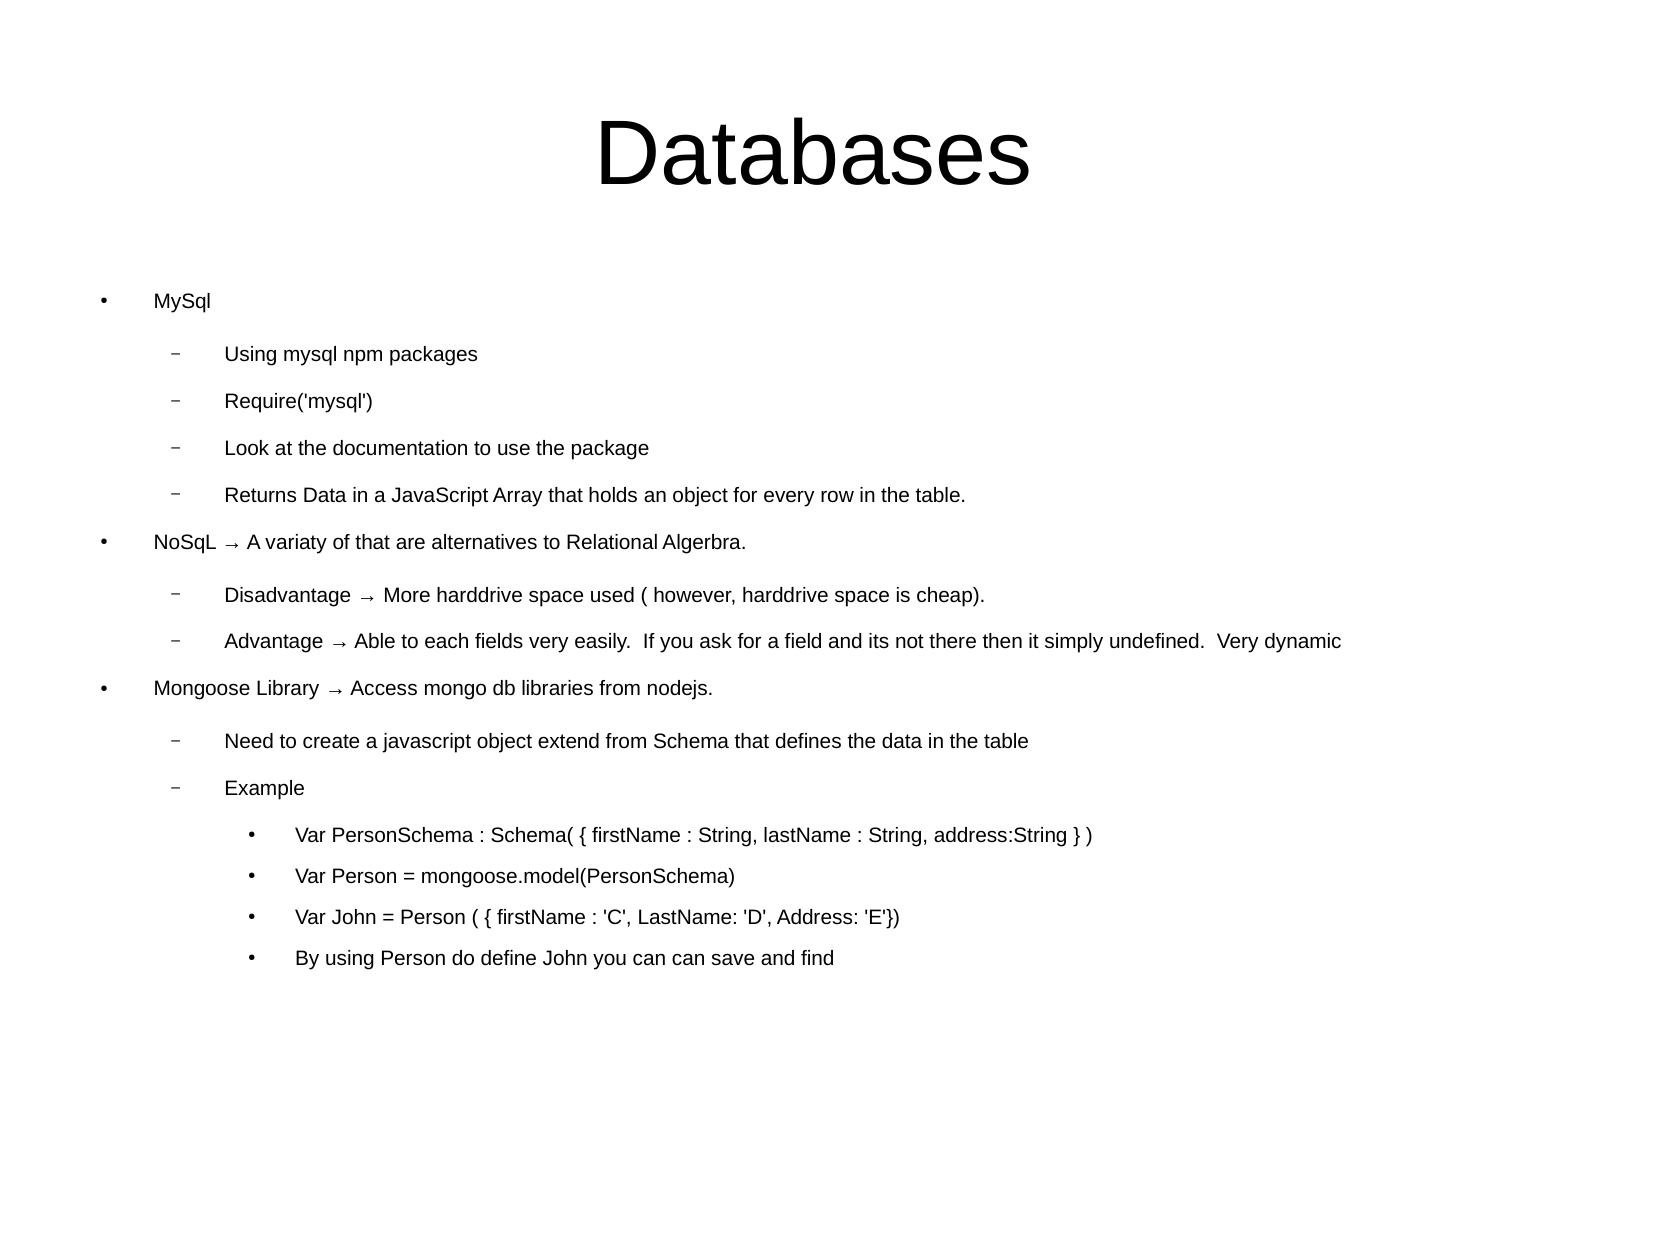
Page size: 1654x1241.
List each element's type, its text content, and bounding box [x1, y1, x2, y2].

title Databases [82, 49, 1571, 257]
list MySql Using mysql npm packages Require('mysql') Look at the documentation to use the package Returns Data in a JavaScript Array that holds an object for every row in the table. NoSqL → A variaty of that are alternatives to Relational Algerbra. Disadvantage → More harddrive space used ( however, harddrive space is cheap). Advantage → Able to each fields very easily. If you ask for a field and its not there then it simply undefined. Very dynamic Mongoose Library → Access mongo db libraries from nodejs. Need to create a javascript object extend from Schema that defines the data in the table Example Var PersonSchema : Schema( { firstName : String, lastName : String, address:String } ) Var Person = mongoose.model(PersonSchema) Var John = Person ( { firstName : 'C', LastName: 'D', Address: 'E'}) By using Person do define John you can can save and find [82, 290, 1571, 1216]
